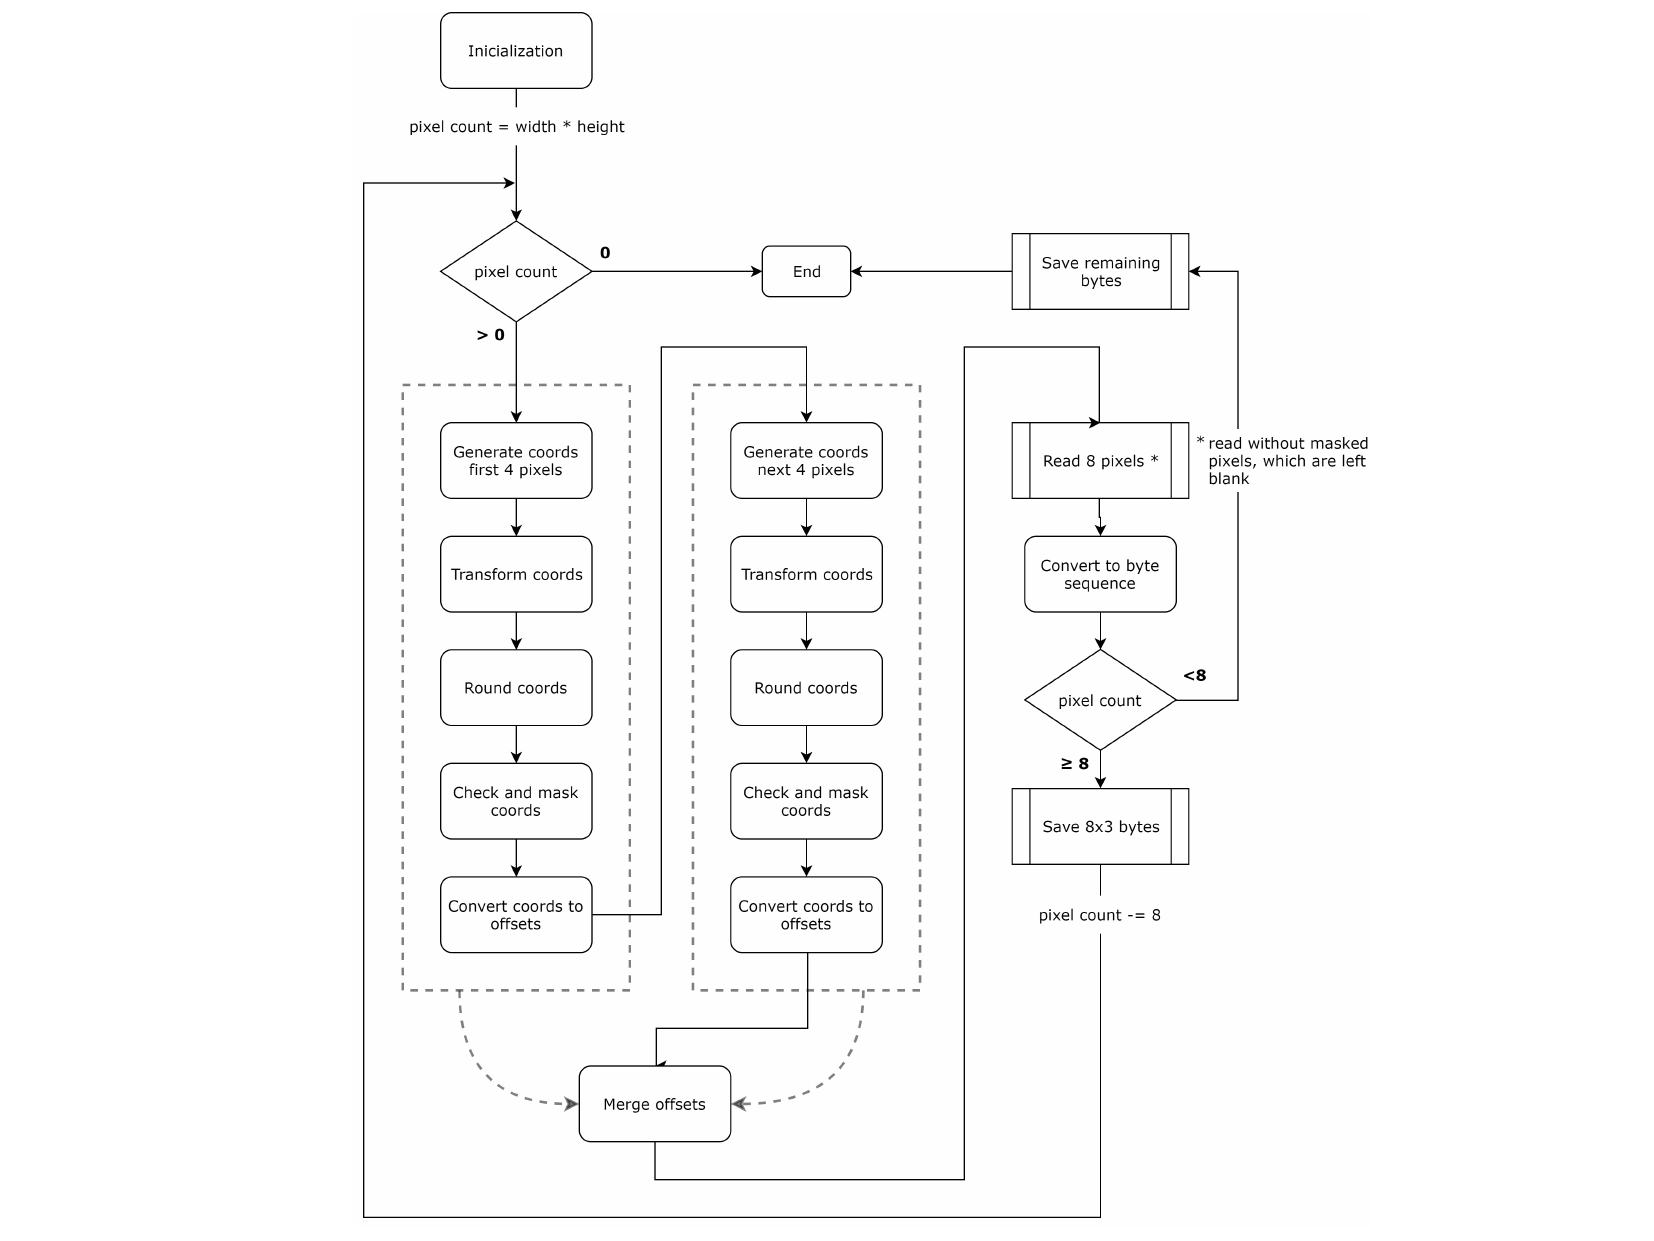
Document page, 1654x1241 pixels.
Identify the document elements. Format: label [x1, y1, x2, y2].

picture [354, 12, 1371, 1228]
